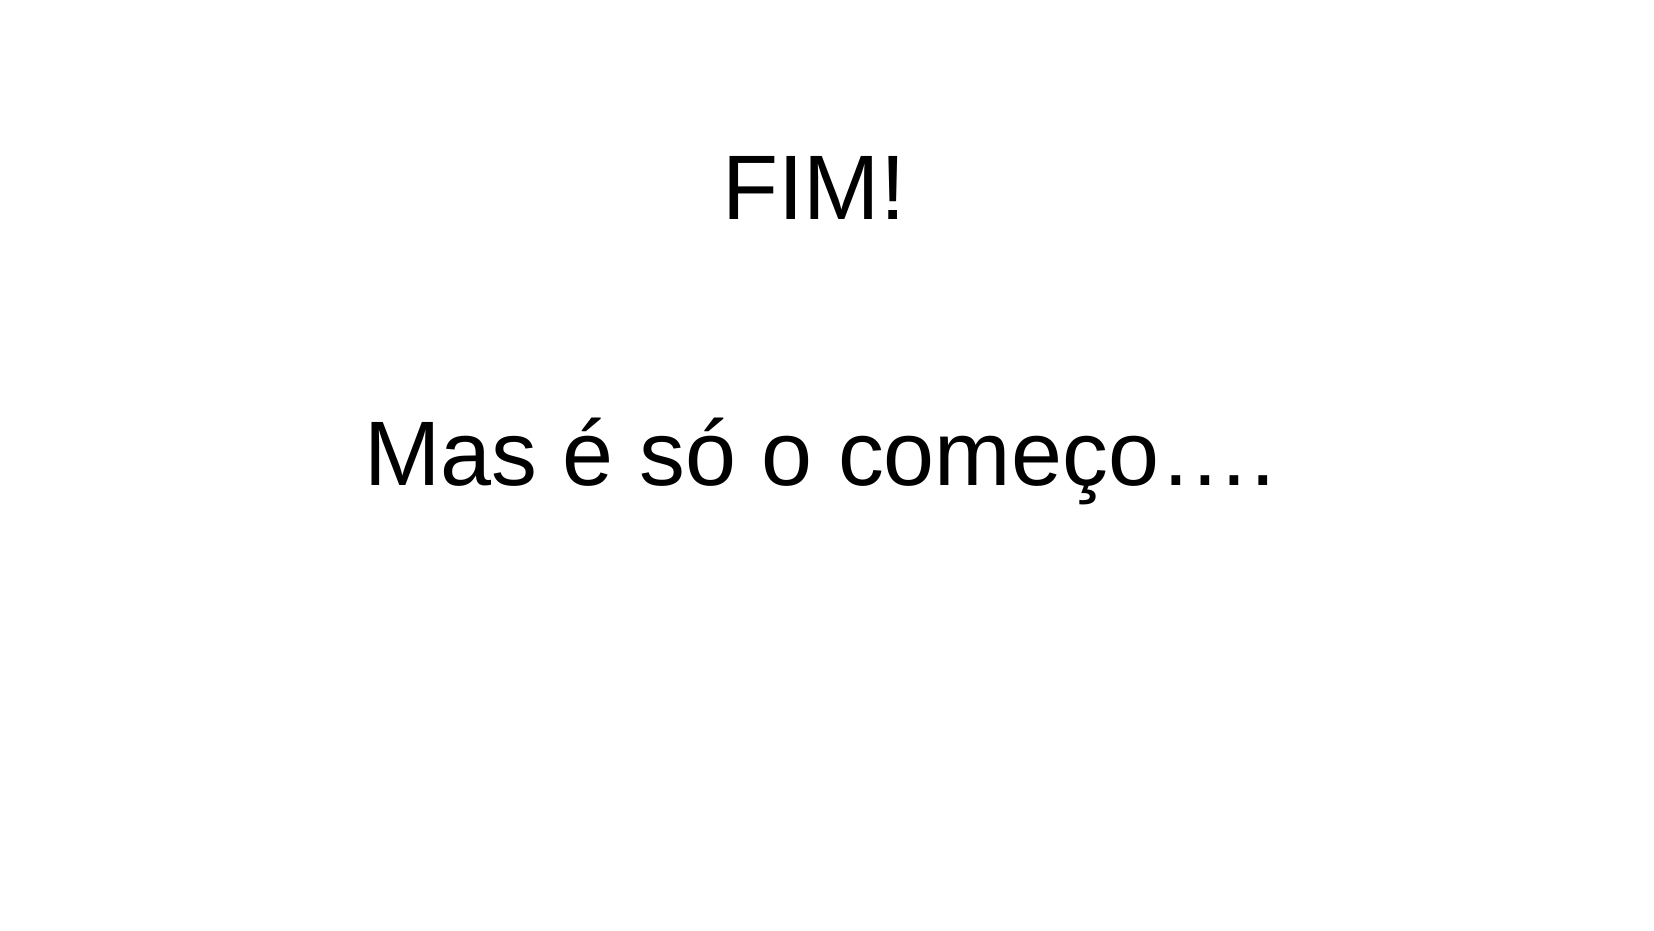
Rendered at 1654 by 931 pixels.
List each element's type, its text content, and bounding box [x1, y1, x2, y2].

title Mas é só o começo…. [76, 376, 1565, 532]
title FIM! [82, 110, 1571, 266]
